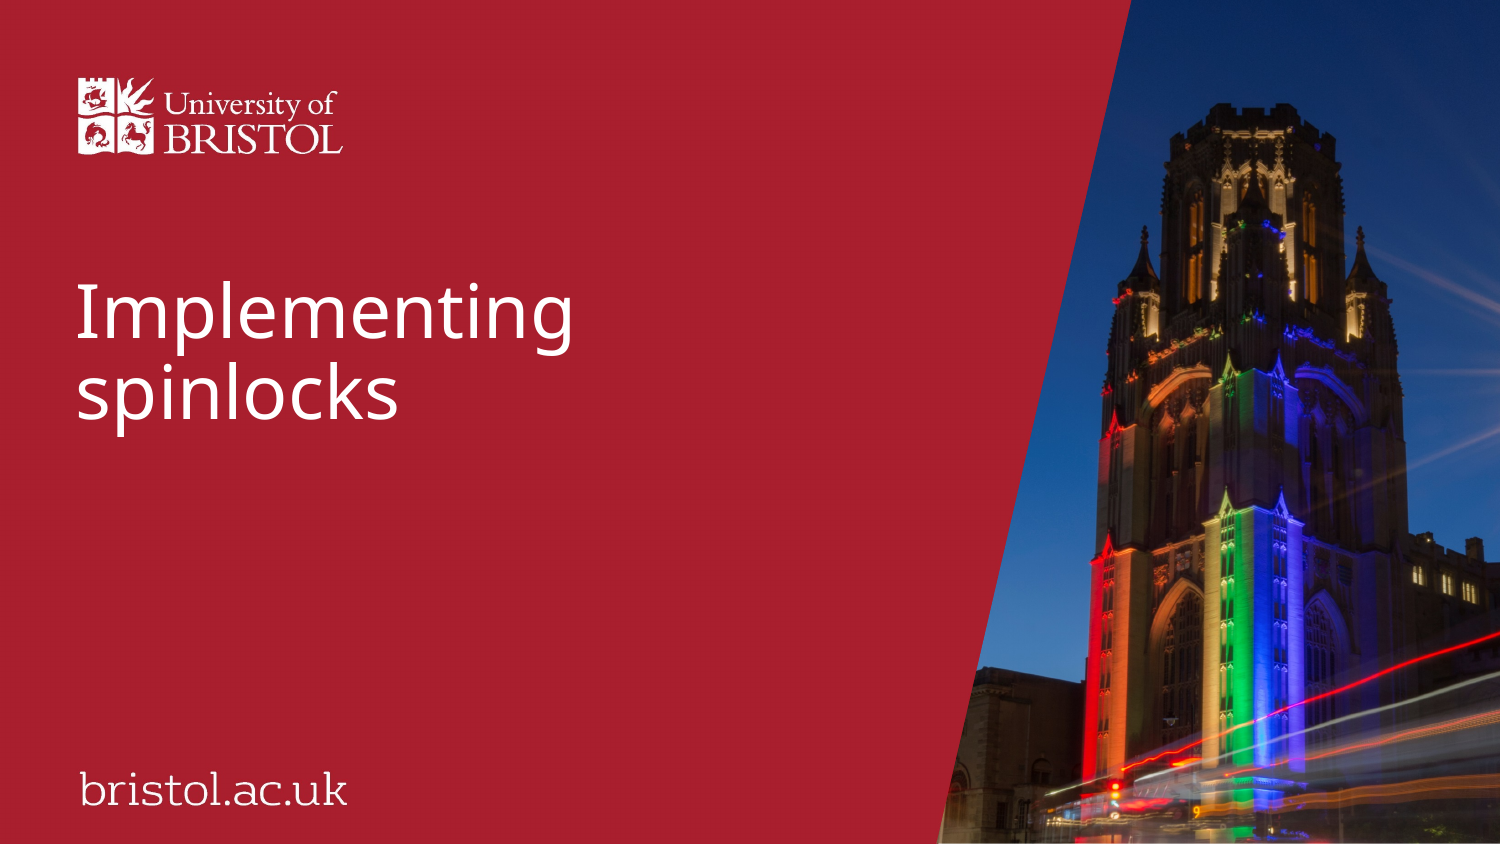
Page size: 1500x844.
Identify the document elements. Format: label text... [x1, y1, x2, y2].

title Implementing spinlocks [60, 262, 924, 443]
